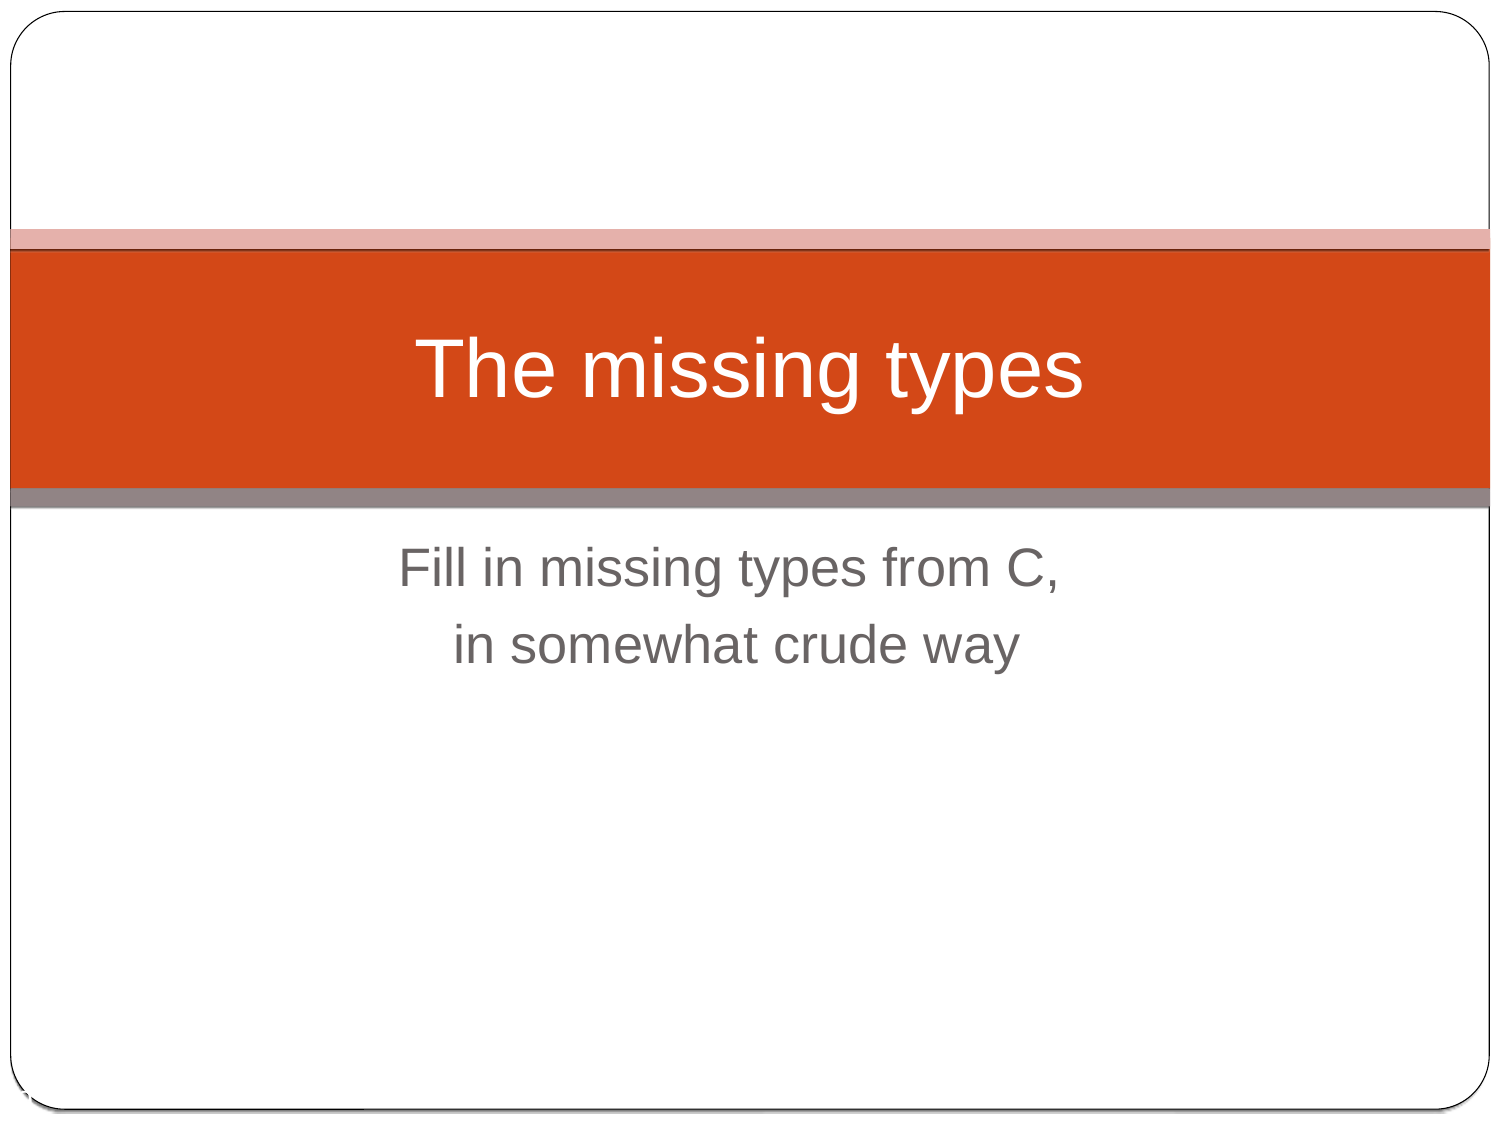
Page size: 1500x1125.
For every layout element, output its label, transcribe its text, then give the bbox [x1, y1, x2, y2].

title The missing types [75, 247, 1425, 489]
subtitle Fill in missing types from C, in somewhat crude way [212, 525, 1263, 788]
slide_number <number> [0, 1074, 50, 1125]
